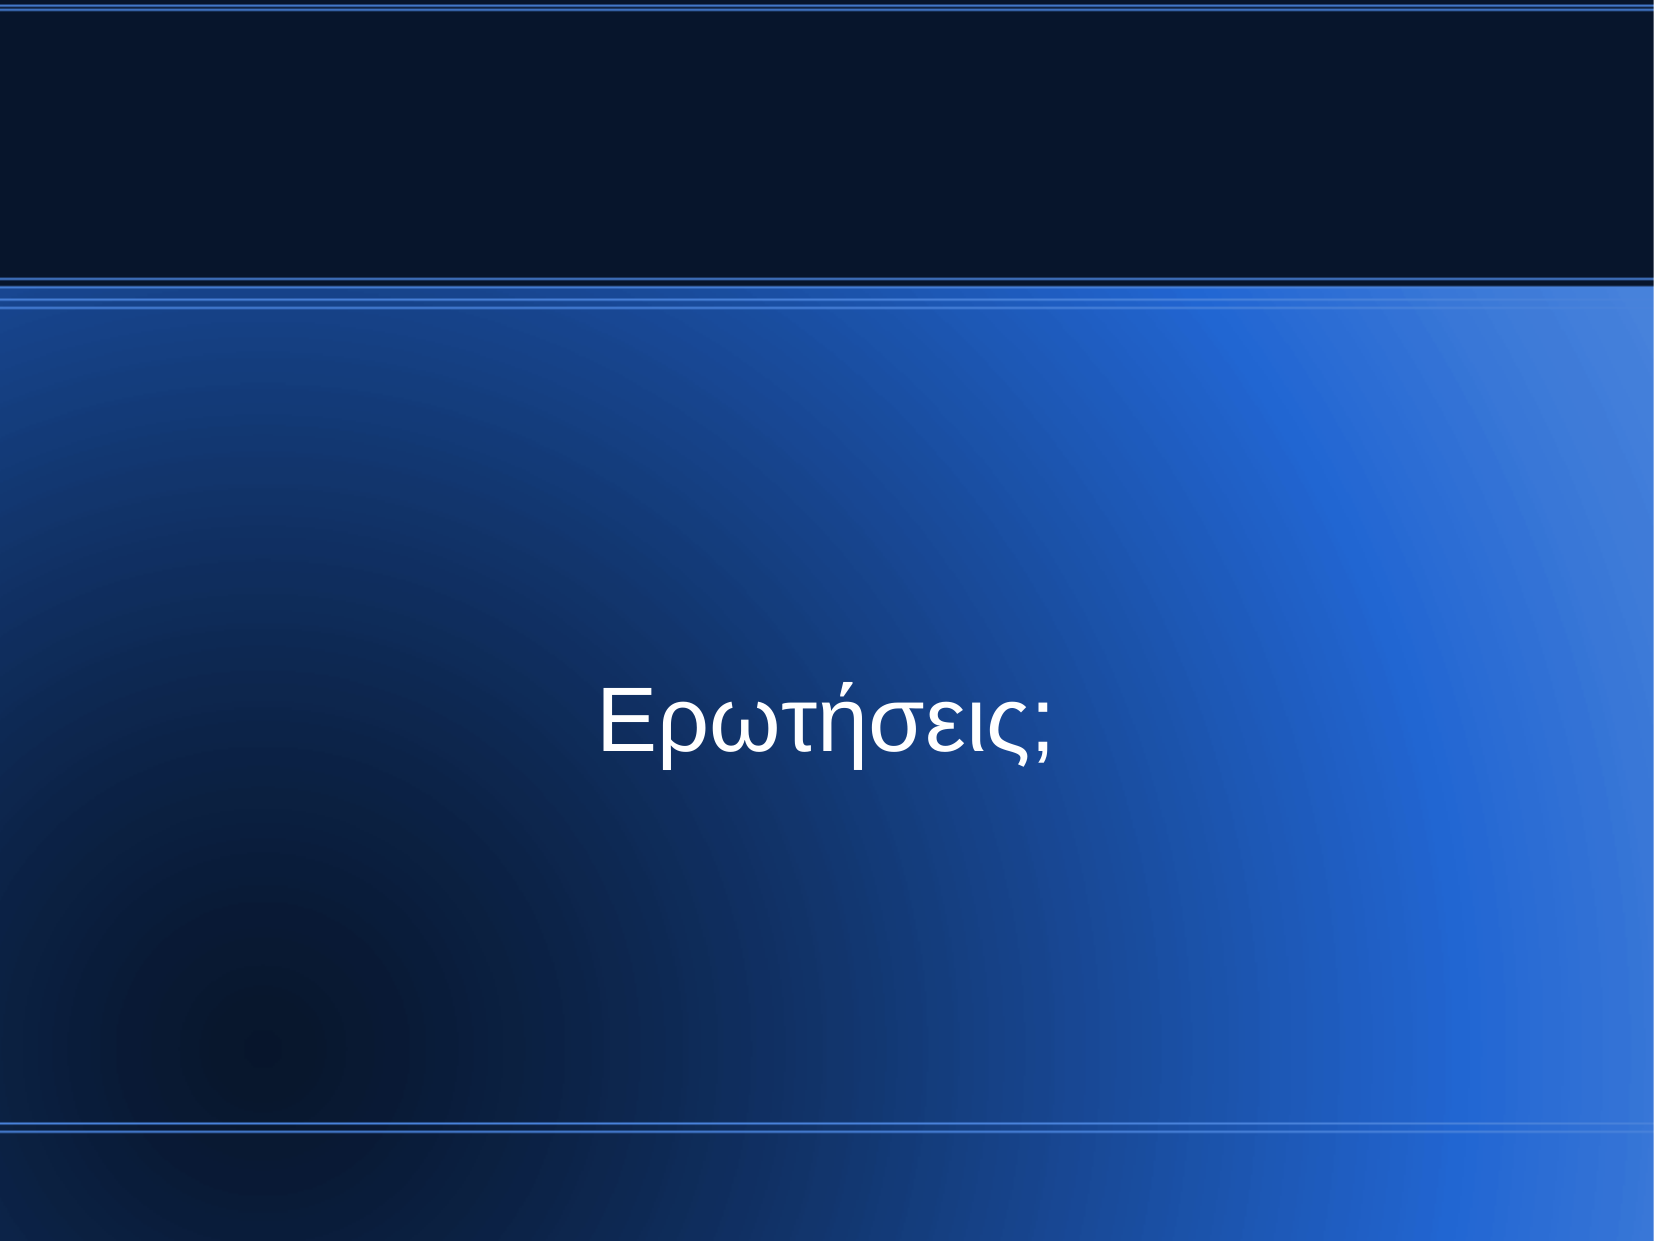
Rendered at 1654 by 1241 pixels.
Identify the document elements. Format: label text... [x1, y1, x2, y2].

list Ερωτήσεις; [82, 355, 1571, 1174]
picture [0, 0, 1654, 1241]
